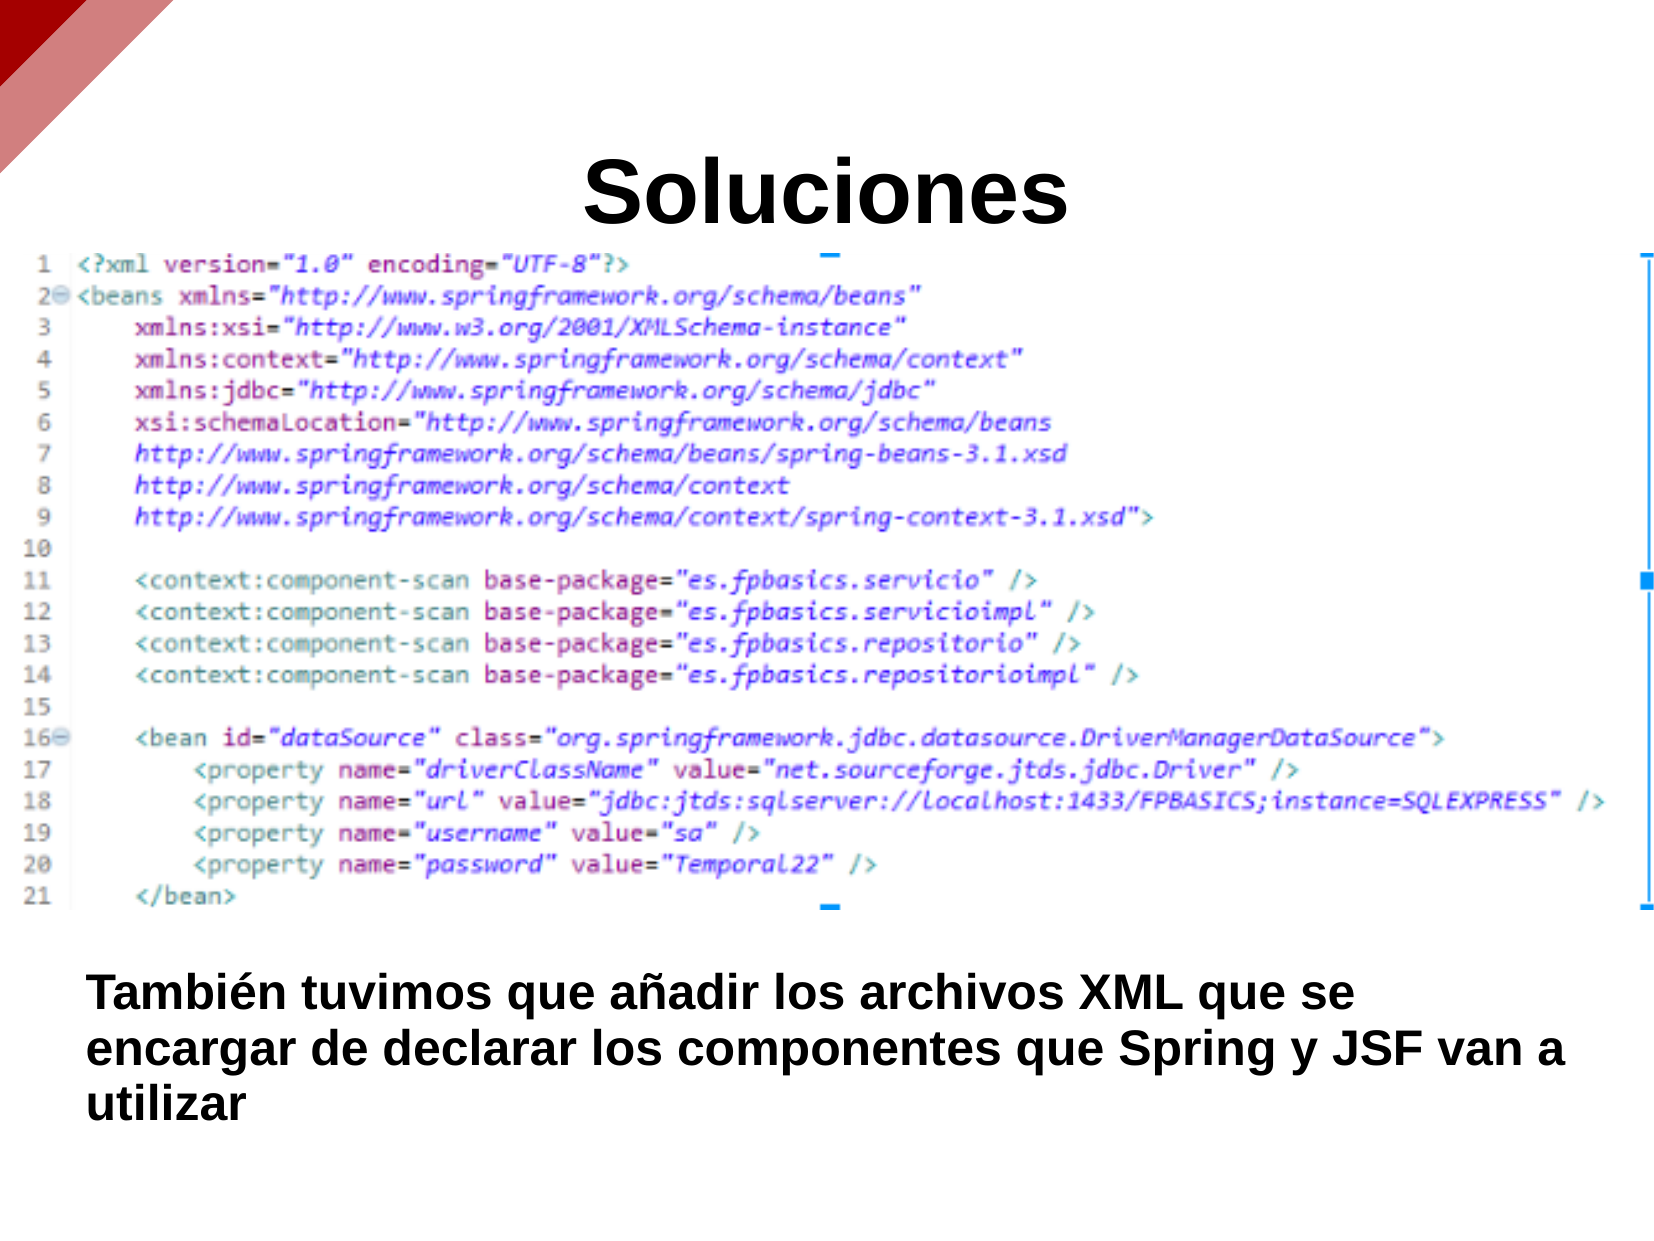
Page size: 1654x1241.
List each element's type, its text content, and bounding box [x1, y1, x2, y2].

title Soluciones [82, 70, 1571, 253]
picture [23, 253, 1654, 910]
text_box También tuvimos que añadir los archivos XML que se encargar de declarar los componentes que Spring y JSF van a utilizar [70, 956, 1595, 1139]
